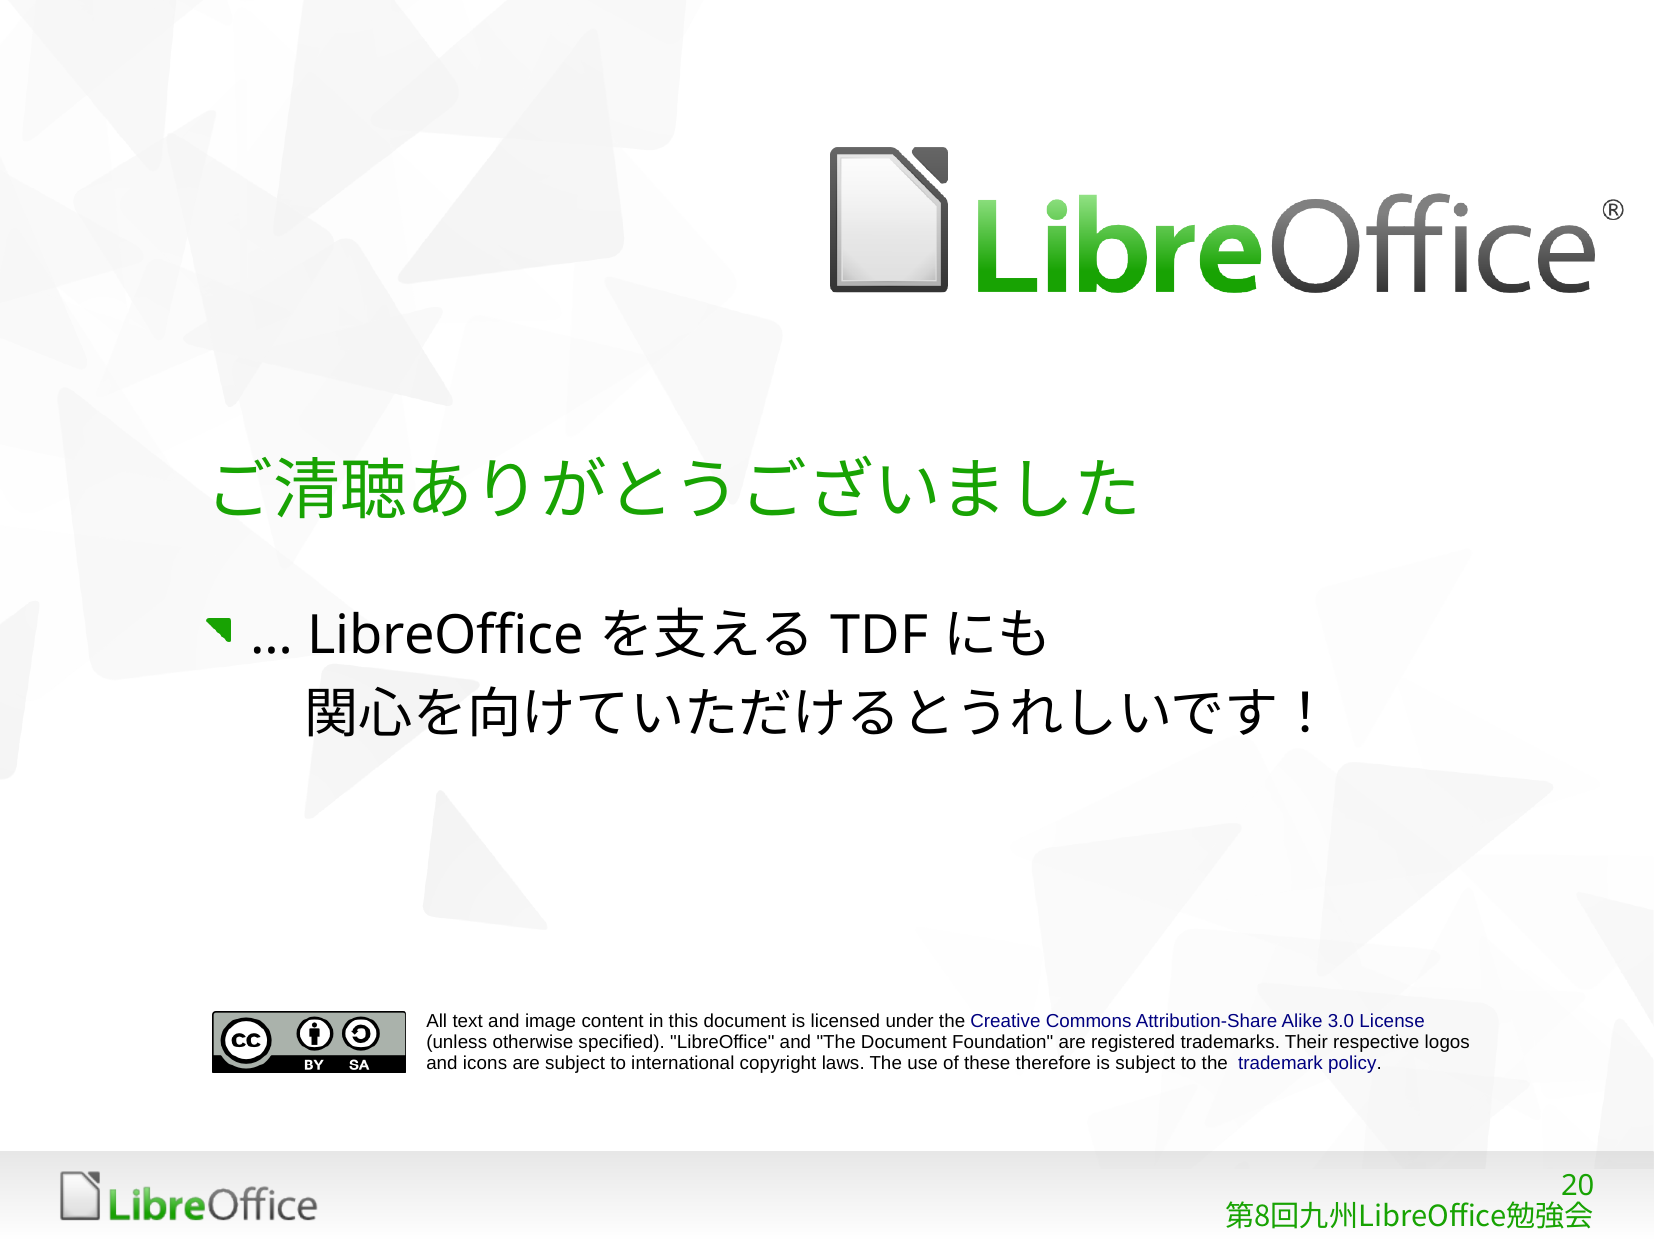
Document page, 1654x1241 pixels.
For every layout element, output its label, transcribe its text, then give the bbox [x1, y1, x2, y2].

picture [212, 1011, 406, 1073]
picture [41, 1152, 337, 1240]
picture [0, 0, 1654, 930]
title ご清聴ありがとうございました [206, 395, 1477, 573]
picture [915, 548, 1654, 1169]
list … LibreOfficeを支えるTDFにも 関心を向けていただけるとうれしいです！ [206, 590, 1477, 945]
